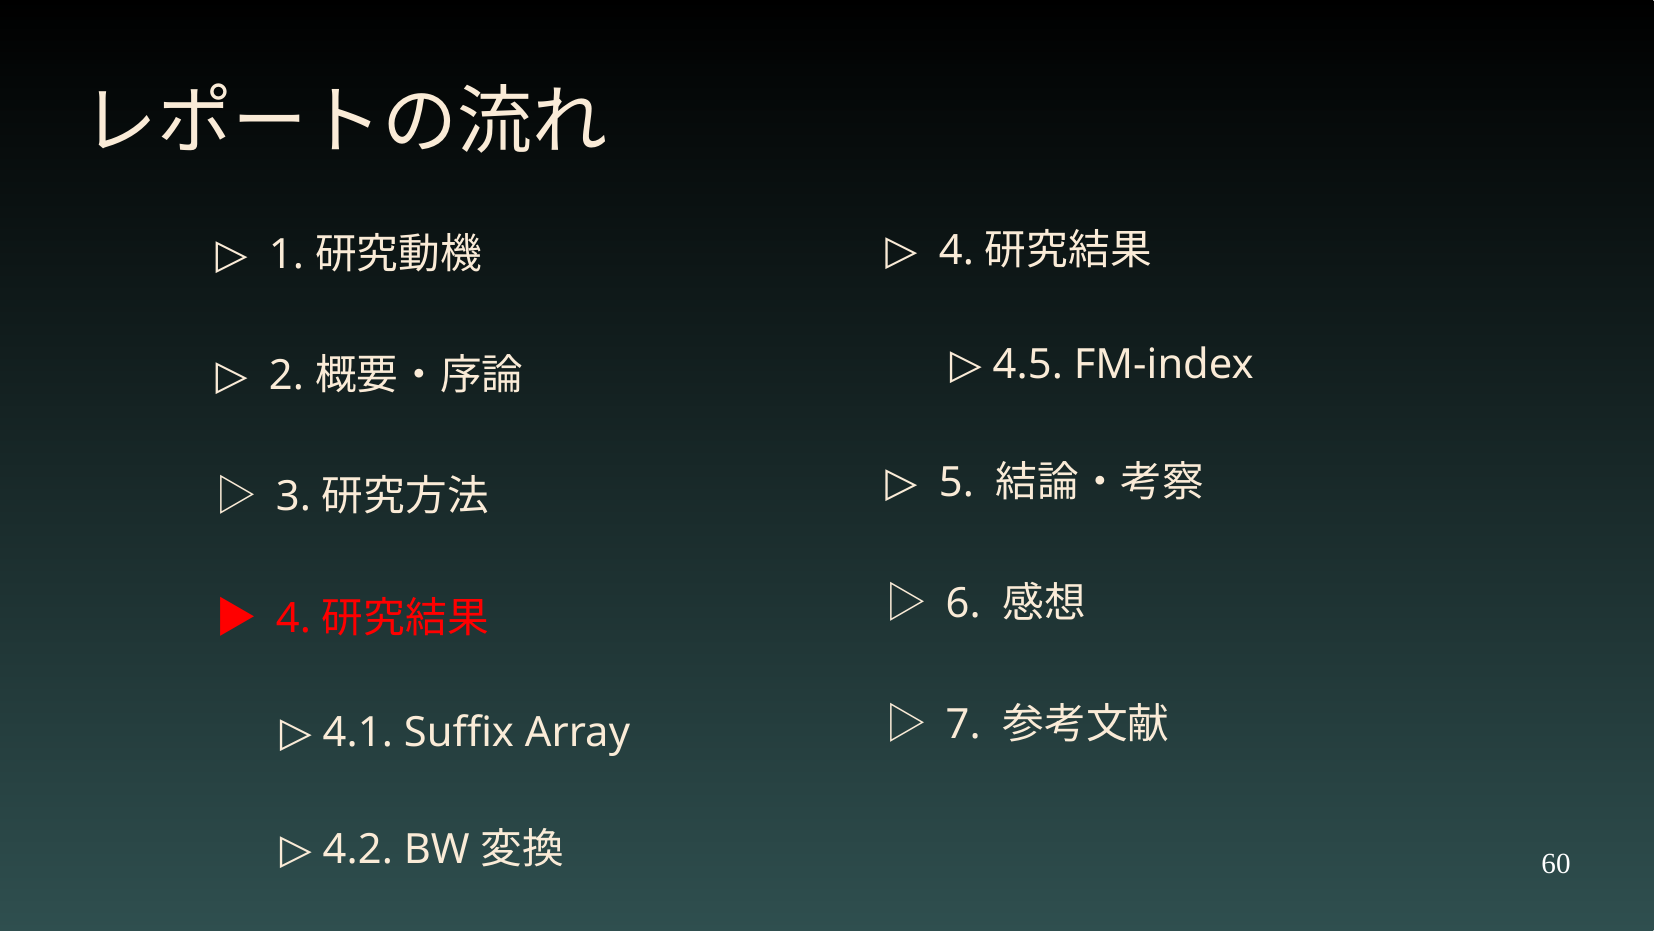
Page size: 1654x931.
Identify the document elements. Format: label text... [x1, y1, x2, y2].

title レポートの流れ [82, 37, 709, 193]
text_box ▷ 4. 研究結果 ▷ 4.5. FM-index ▷ 5. 結論・考察 ▷ 6. 感想 ▷ 7. 参考文献 [870, 208, 1474, 892]
text_box ▷ 1. 研究動機 ▷ 2. 概要・序論 ▷ 3. 研究方法 ▶ 4. 研究結果 ▷ 4.1. Suffix Array ▷ 4.2. BW 変換 ▷ 4.3. Bit Vector ▶ 4.4. Wavelet Matrix [200, 212, 804, 896]
